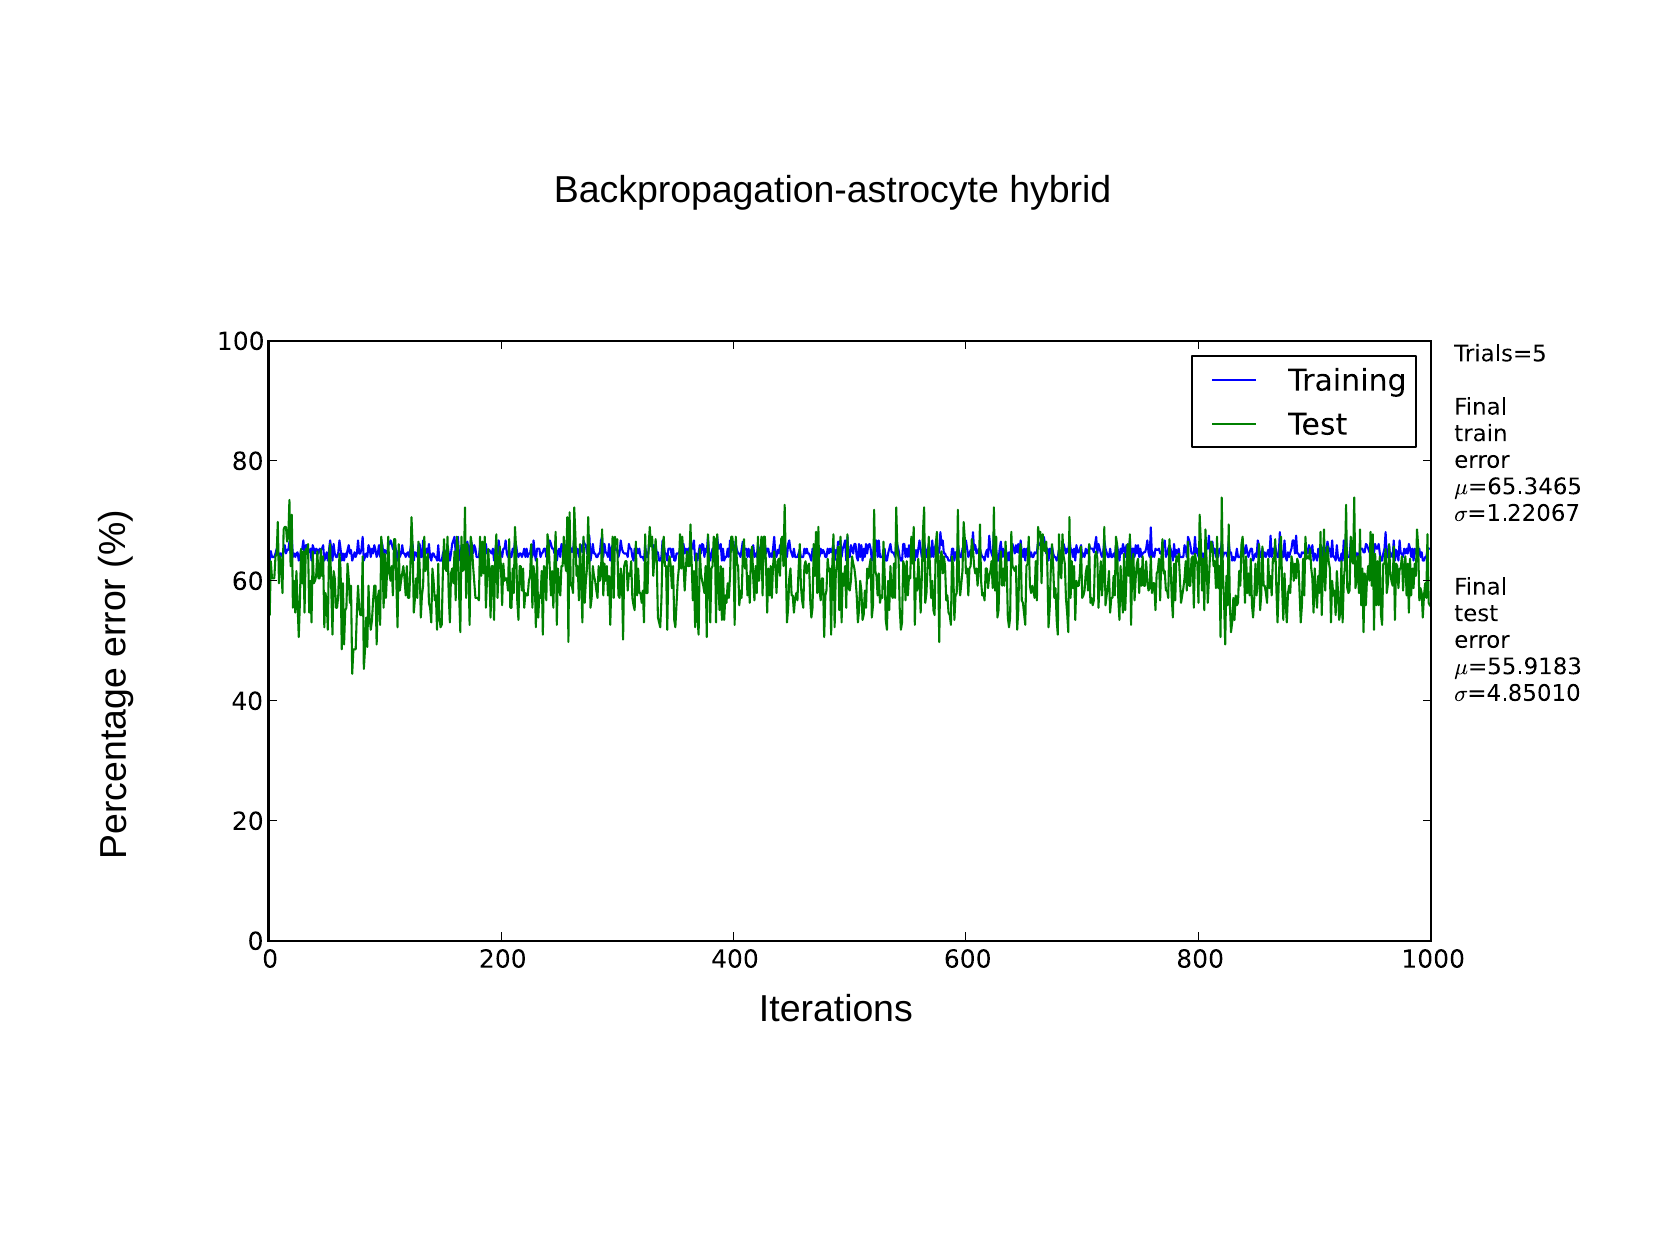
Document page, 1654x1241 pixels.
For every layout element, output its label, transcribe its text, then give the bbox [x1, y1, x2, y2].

text_box Percentage error (%) [82, 295, 142, 875]
picture [81, 265, 1581, 1016]
text_box Iterations [744, 980, 1323, 1038]
text_box Backpropagation-astrocyte hybrid [0, 160, 1654, 218]
